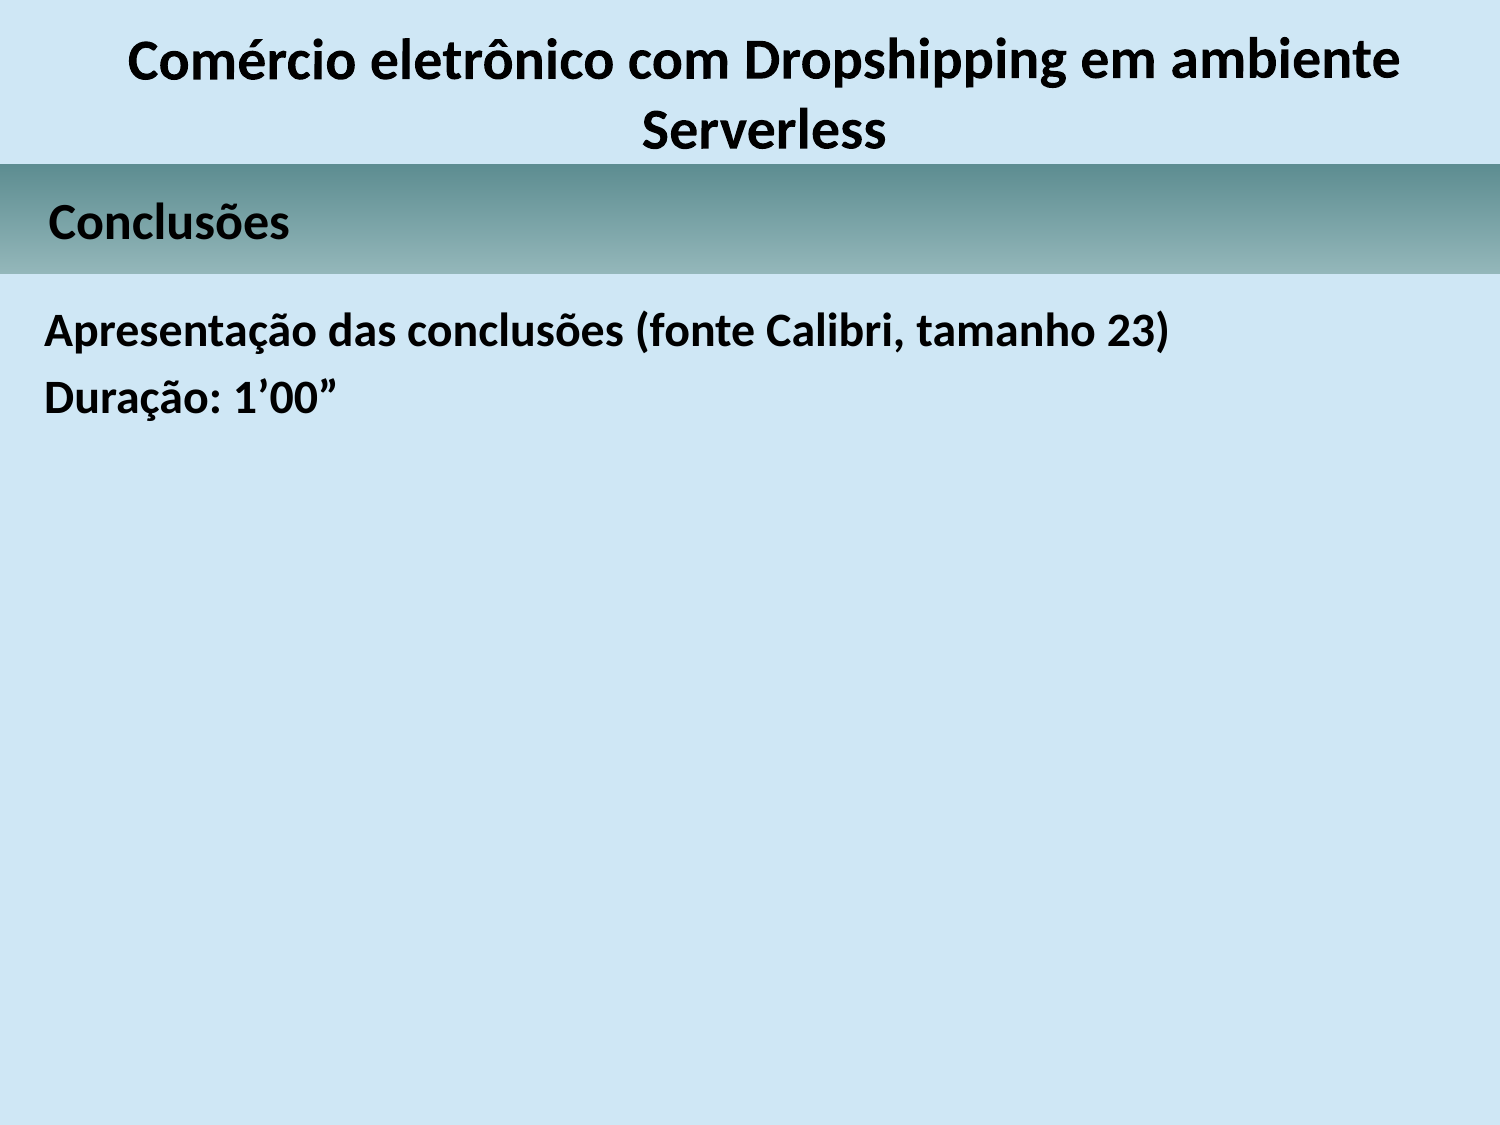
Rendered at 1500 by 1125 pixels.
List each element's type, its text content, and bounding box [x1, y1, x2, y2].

text_box Conclusões [33, 180, 1467, 258]
text_box [0, 164, 1500, 274]
text_box Apresentação das conclusões (fonte Calibri, tamanho 23) Duração: 1’00” [29, 290, 1478, 967]
text_box Comércio eletrônico com Dropshipping em ambiente Serverless [40, 11, 1489, 169]
